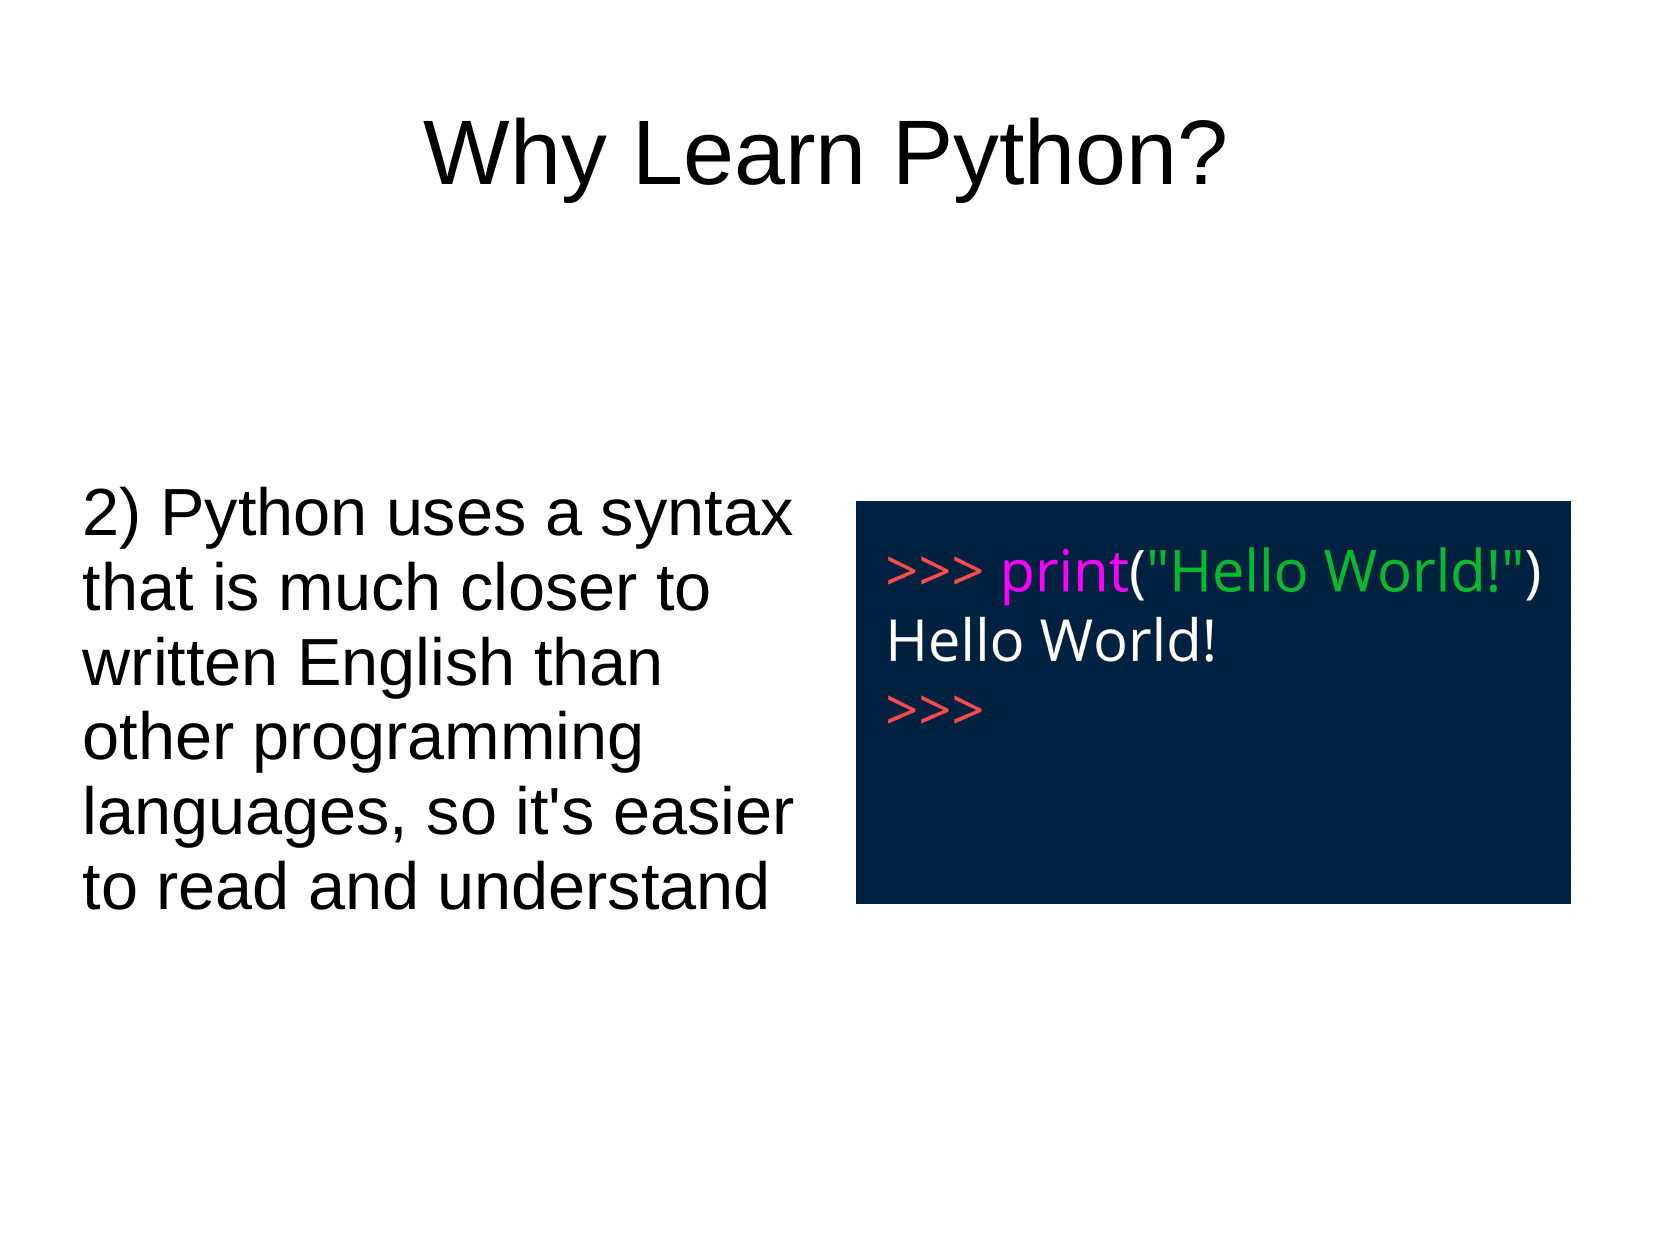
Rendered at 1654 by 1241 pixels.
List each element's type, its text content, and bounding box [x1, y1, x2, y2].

subtitle 2) Python uses a syntax that is much closer to written English than other programming languages, so it's easier to read and understand [82, 288, 1571, 1111]
picture [856, 501, 1571, 904]
title Why Learn Python? [82, 49, 1571, 257]
